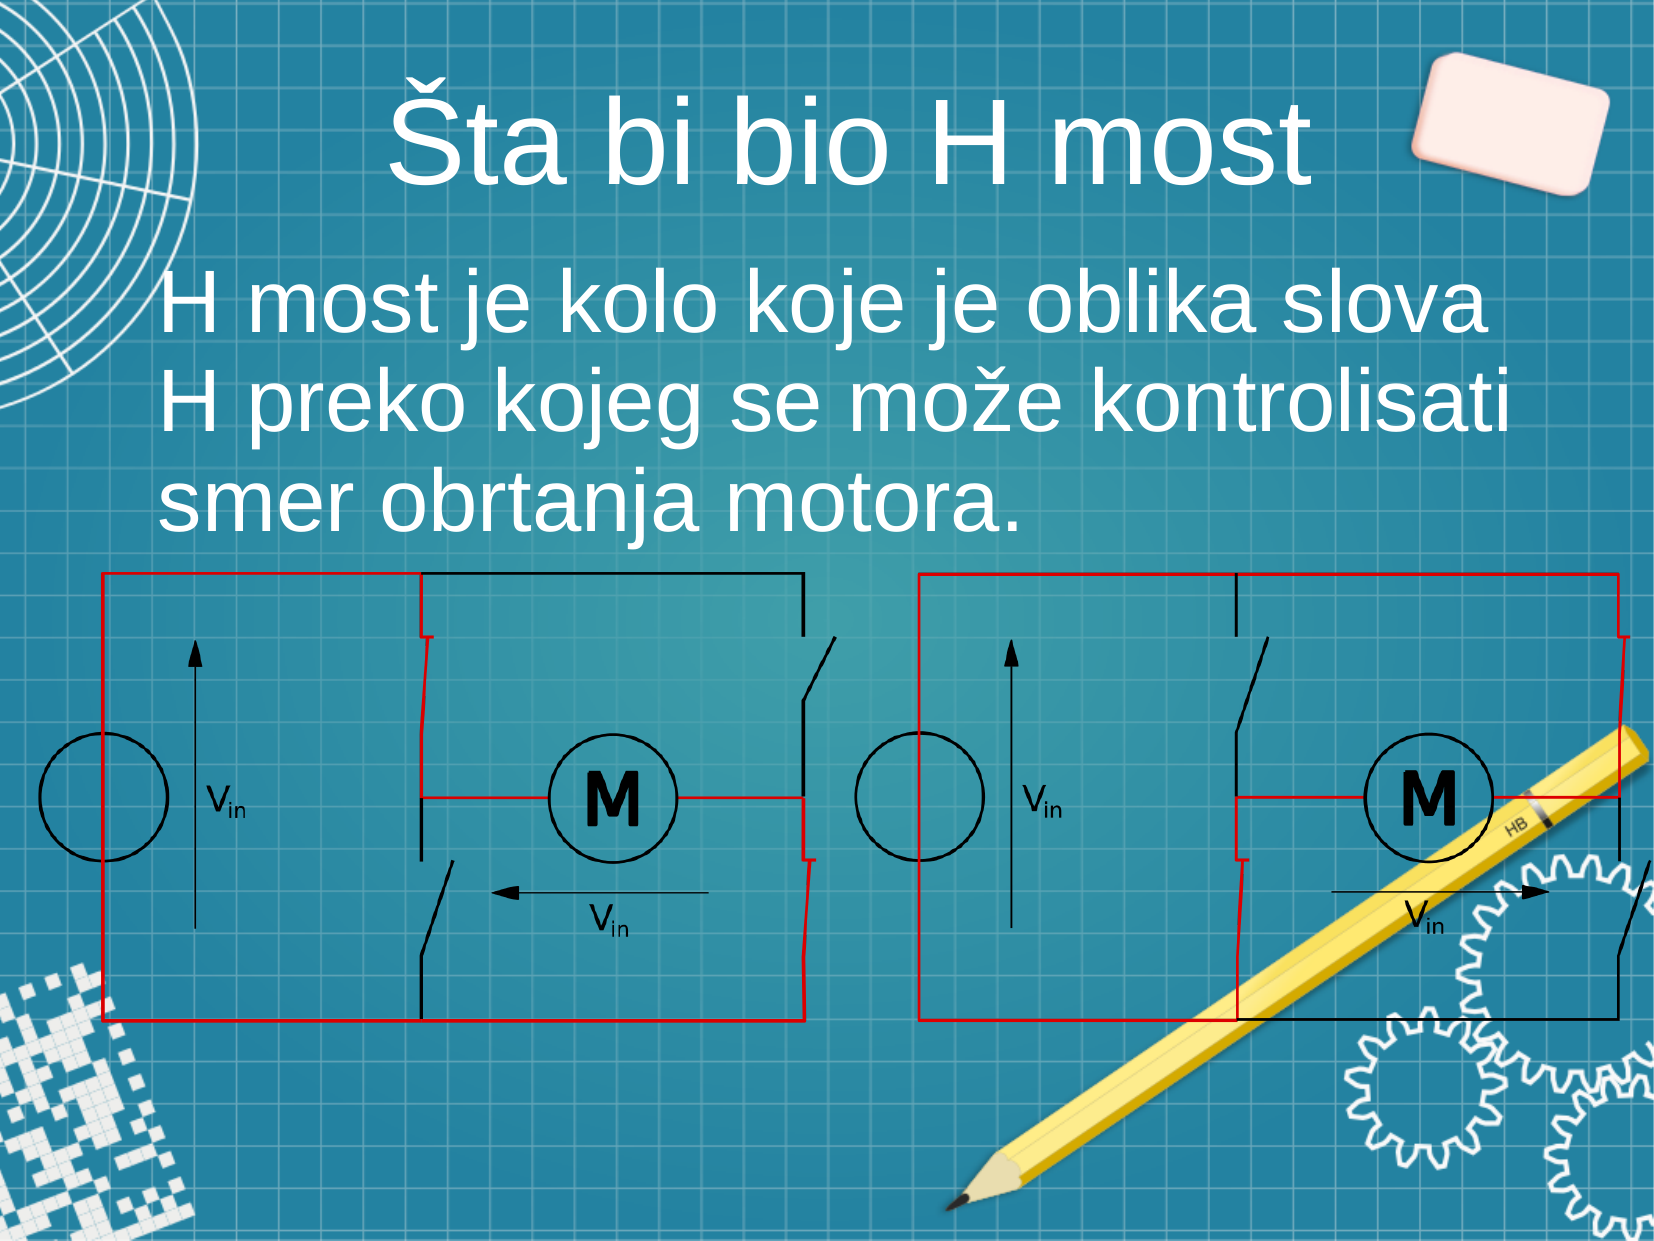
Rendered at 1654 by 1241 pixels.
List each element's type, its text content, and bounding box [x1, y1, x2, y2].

title Šta bi bio H most [105, 0, 1594, 284]
list H most je kolo koje je oblika slova H preko kojeg se može kontrolisati smer obrtanja motora. [86, 252, 1576, 541]
picture [0, 0, 1654, 1241]
